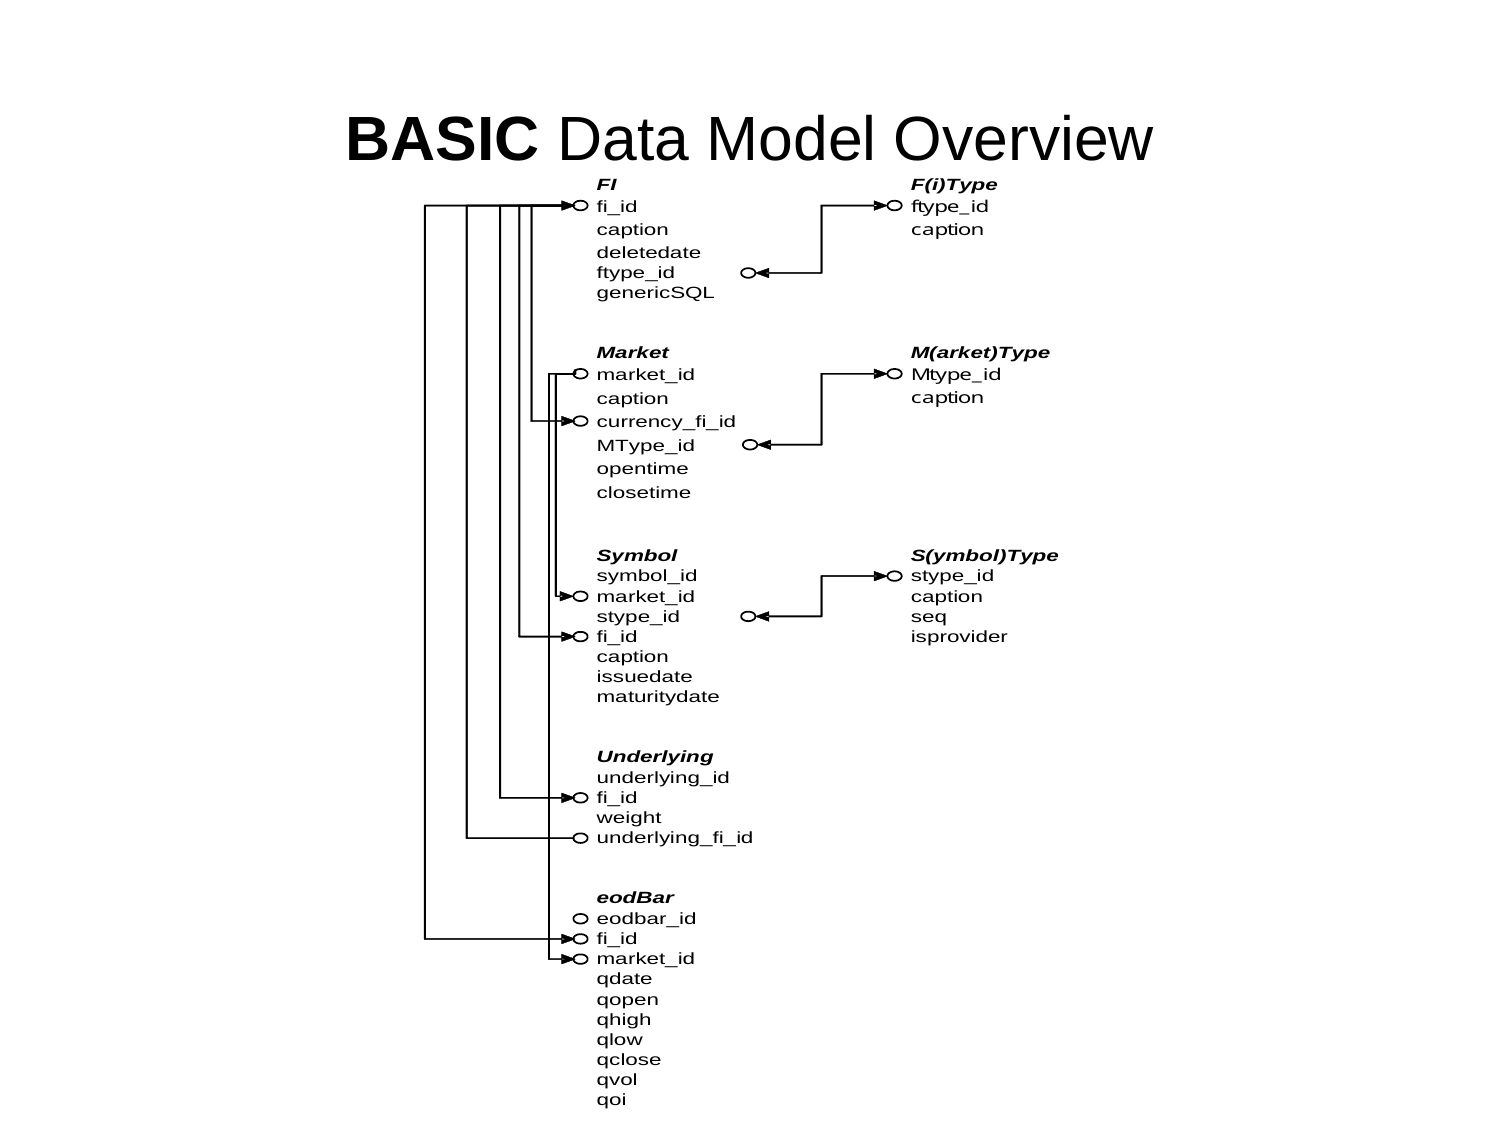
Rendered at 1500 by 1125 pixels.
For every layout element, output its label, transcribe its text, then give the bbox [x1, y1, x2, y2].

picture [305, 174, 1194, 1125]
title BASIC Data Model Overview [75, 45, 1426, 233]
